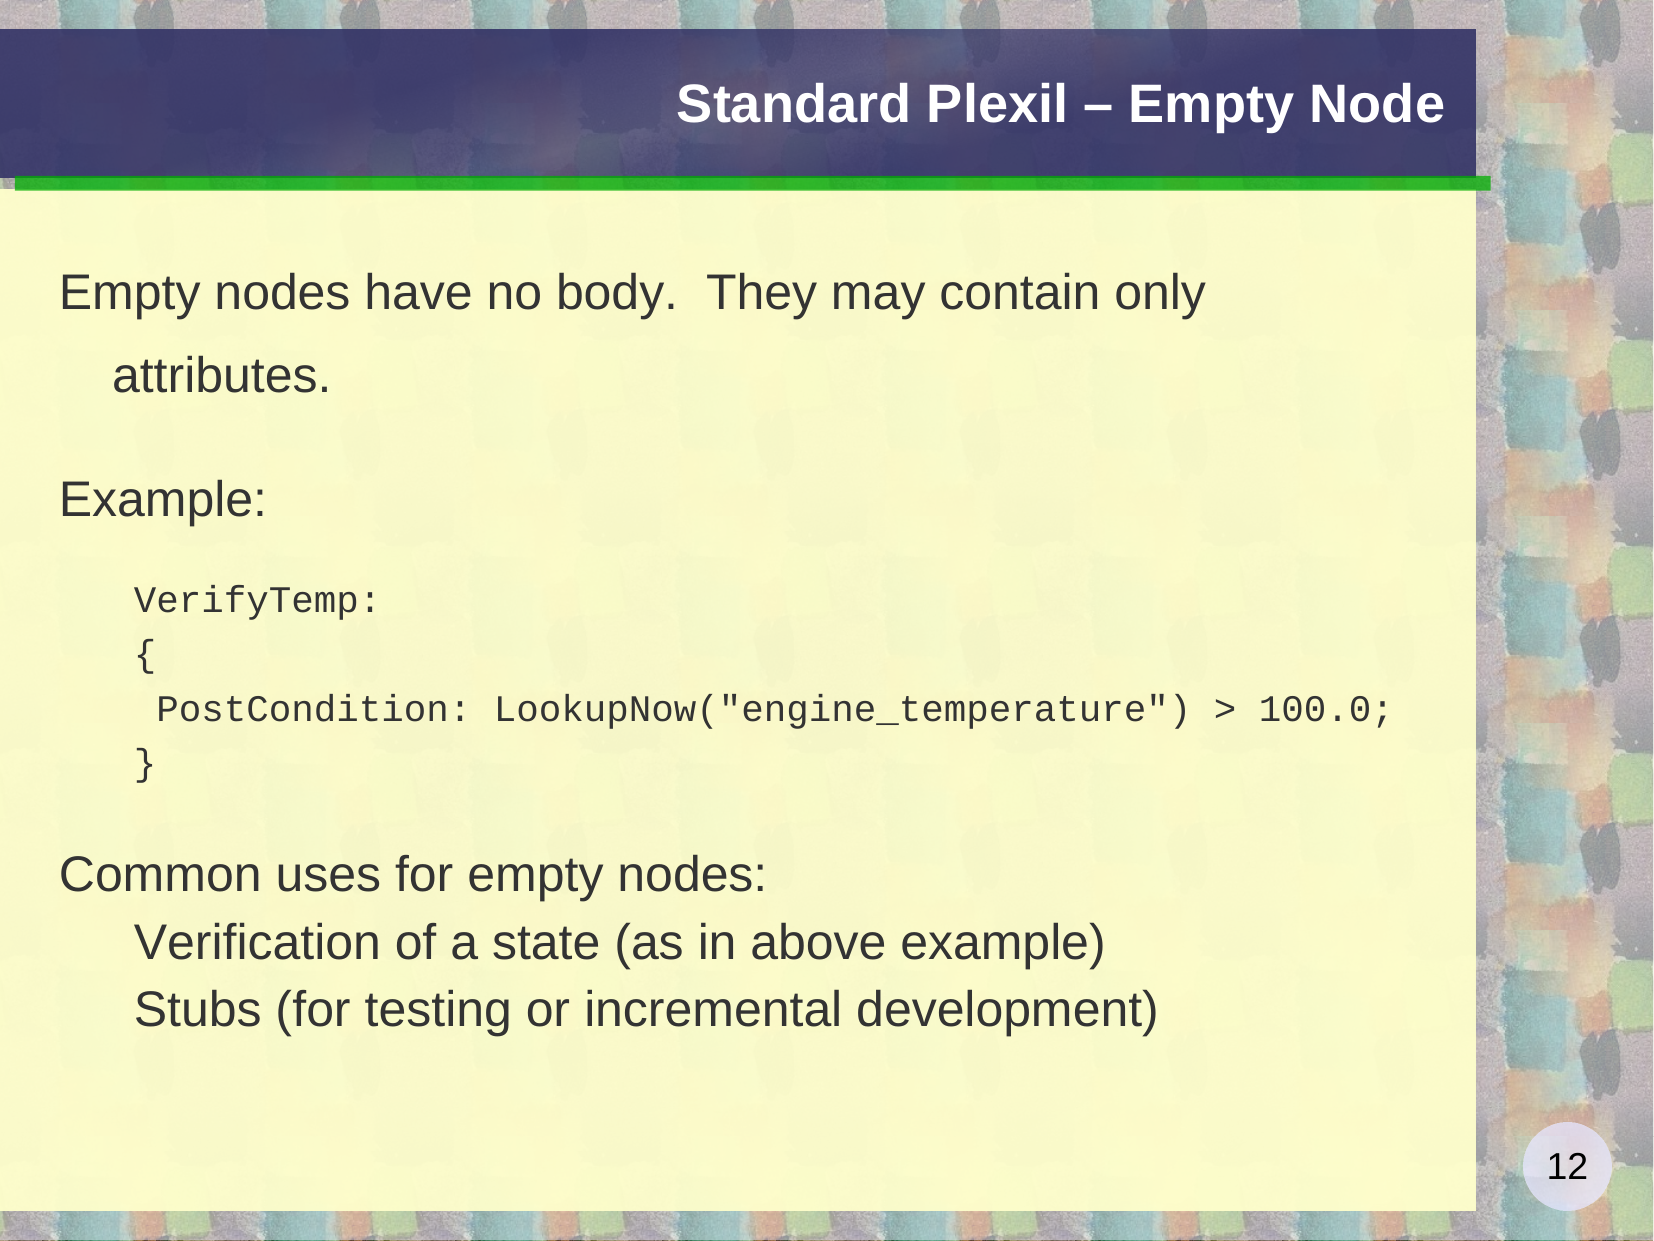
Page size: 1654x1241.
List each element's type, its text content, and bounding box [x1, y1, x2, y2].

list Empty nodes have no body. They may contain only attributes. Example: VerifyTemp: { PostCondition: LookupNow("engine_temperature") > 100.0; } Common uses for empty nodes: Verification of a state (as in above example) Stubs (for testing or incremental development) [58, 236, 1417, 1175]
title Standard Plexil – Empty Node [29, 66, 1447, 141]
